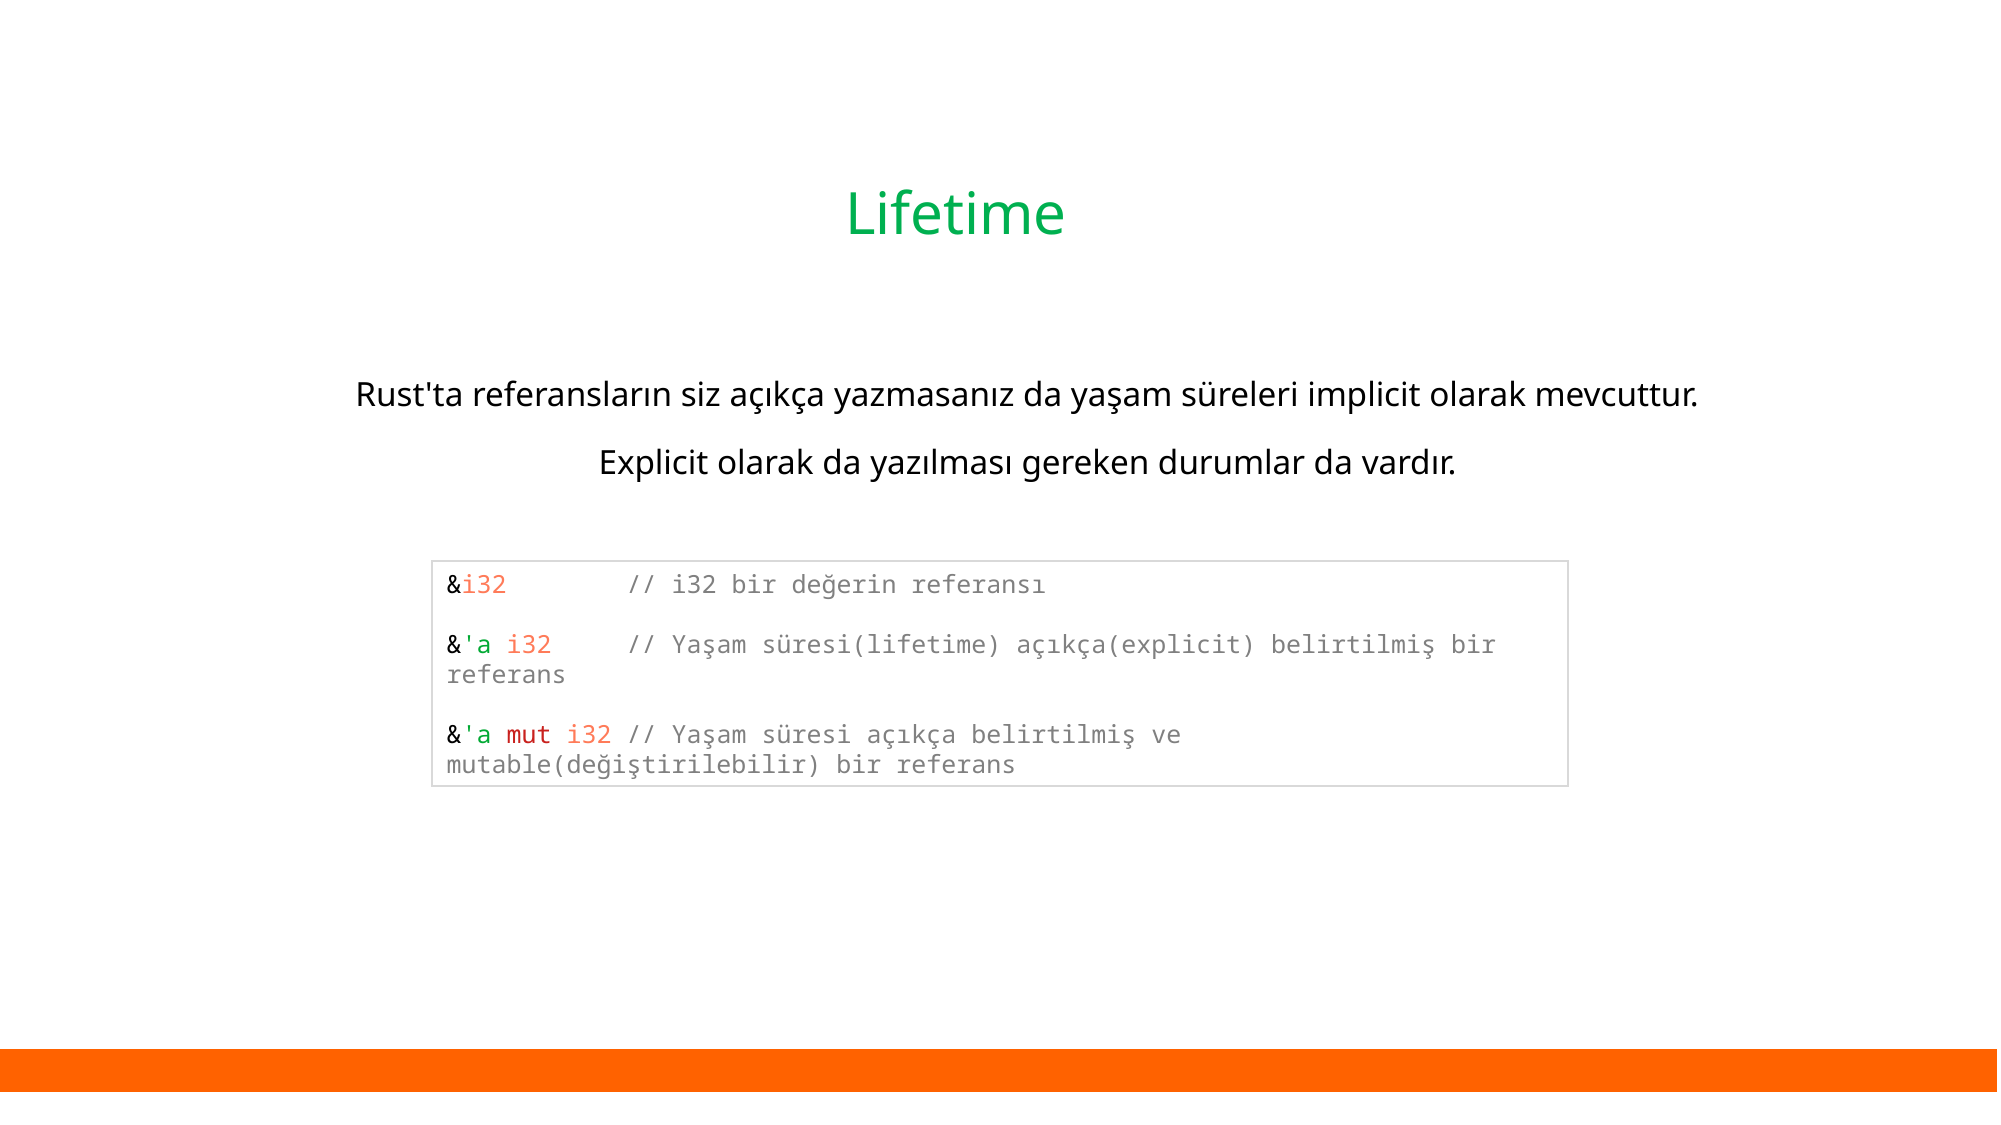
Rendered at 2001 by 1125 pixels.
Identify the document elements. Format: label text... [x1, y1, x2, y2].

list Lifetime [413, 177, 1573, 267]
text_box &i32 // i32 bir değerin referansı &'a i32 // Yaşam süresi(lifetime) açıkça(explicit) belirtilmiş bir referans &'a mut i32 // Yaşam süresi açıkça belirtilmiş ve mutable(değiştirilebilir) bir referans [431, 561, 1569, 756]
text_box [0, 1049, 1997, 1092]
text_box Rust'ta referansların siz açıkça yazmasanız da yaşam süreleri implicit olarak mevcuttur. Explicit olarak da yazılması gereken durumlar da vardır. [340, 341, 1660, 468]
